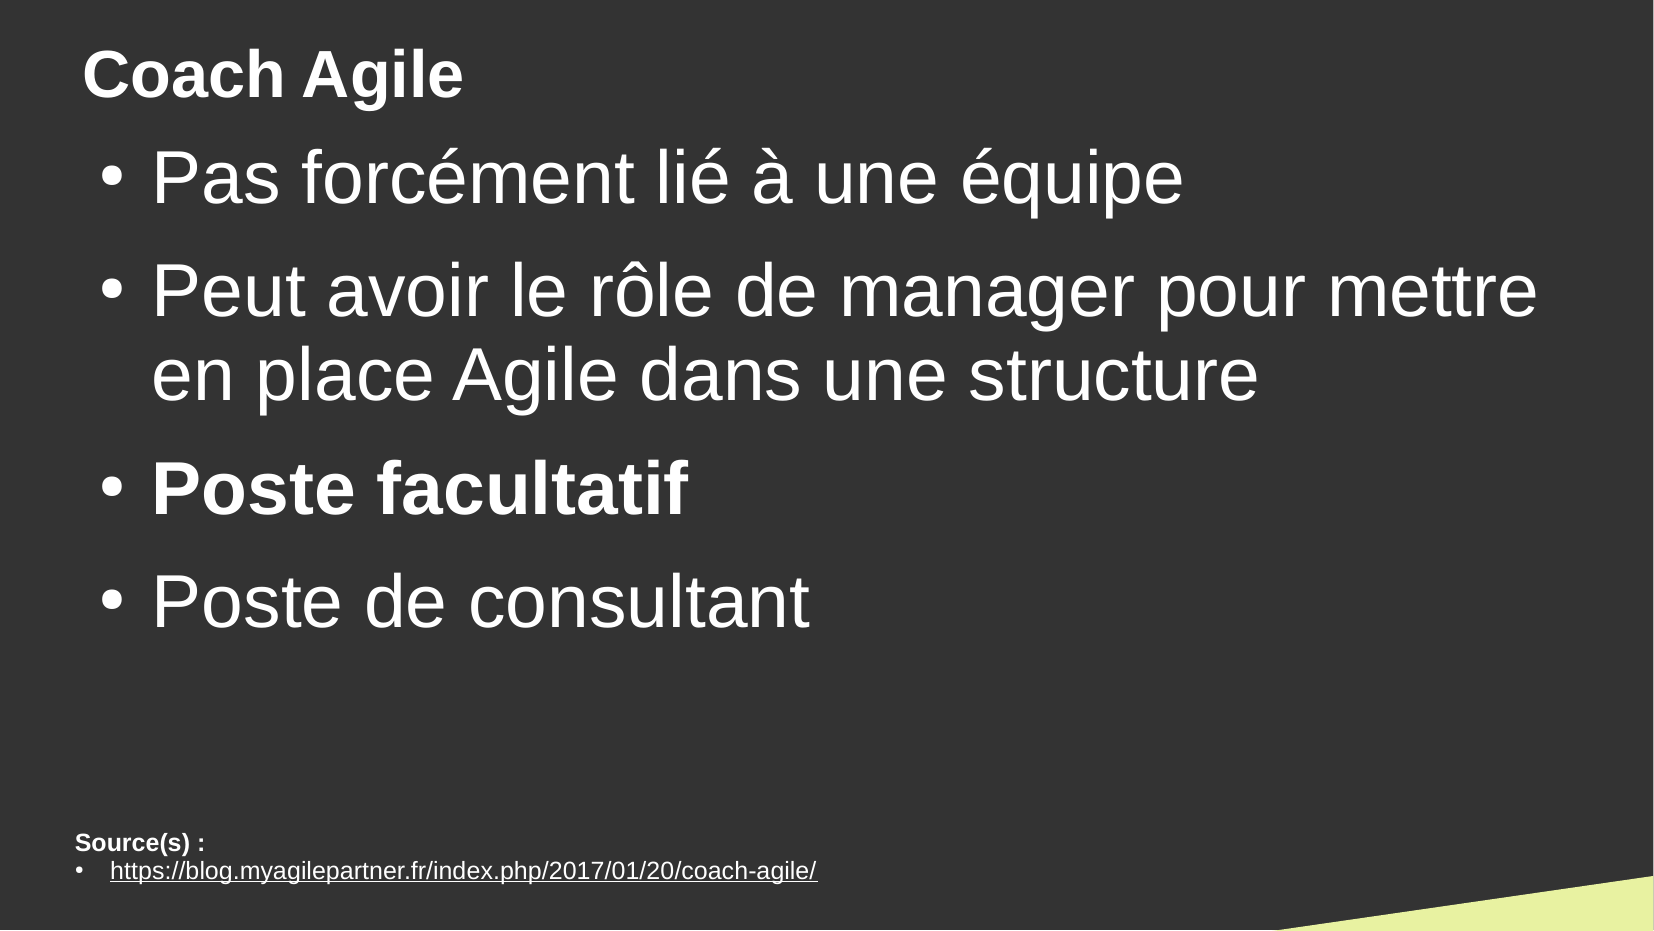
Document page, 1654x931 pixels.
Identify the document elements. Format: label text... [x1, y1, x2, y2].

list Pas forcément lié à une équipe Peut avoir le rôle de manager pour mettre en place Agile dans une structure Poste facultatif Poste de consultant [80, 135, 1620, 777]
title Coach Agile [82, 37, 1571, 122]
text_box [1271, 875, 1654, 931]
text_box Source(s) : https://blog.myagilepartner.fr/index.php/2017/01/20/coach-agile/ [60, 821, 1546, 921]
